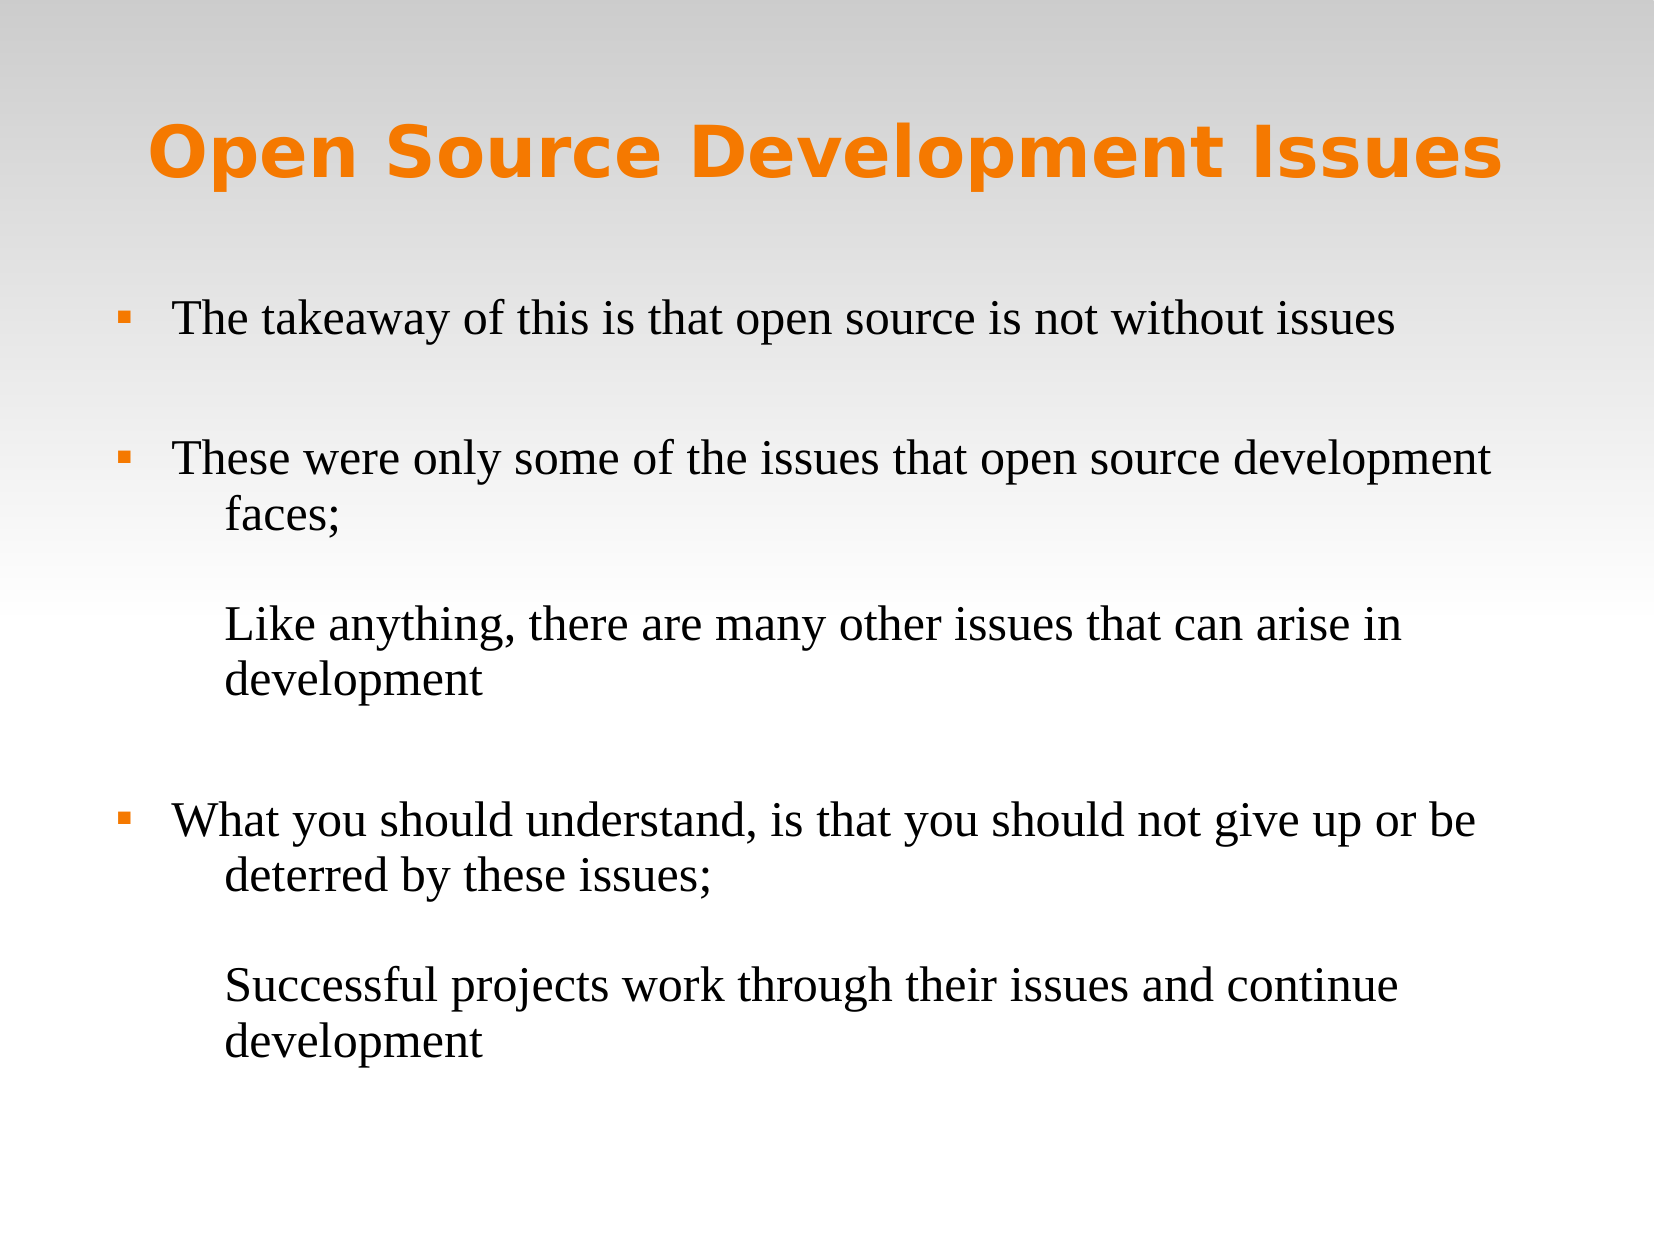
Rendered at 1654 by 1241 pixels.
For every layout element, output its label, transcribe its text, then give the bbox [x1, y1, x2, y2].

list The takeaway of this is that open source is not without issues These were only some of the issues that open source development faces; Like anything, there are many other issues that can arise in development What you should understand, is that you should not give up or be deterred by these issues; Successful projects work through their issues and continue development [82, 290, 1571, 1136]
title Open Source Development Issues [82, 49, 1571, 257]
